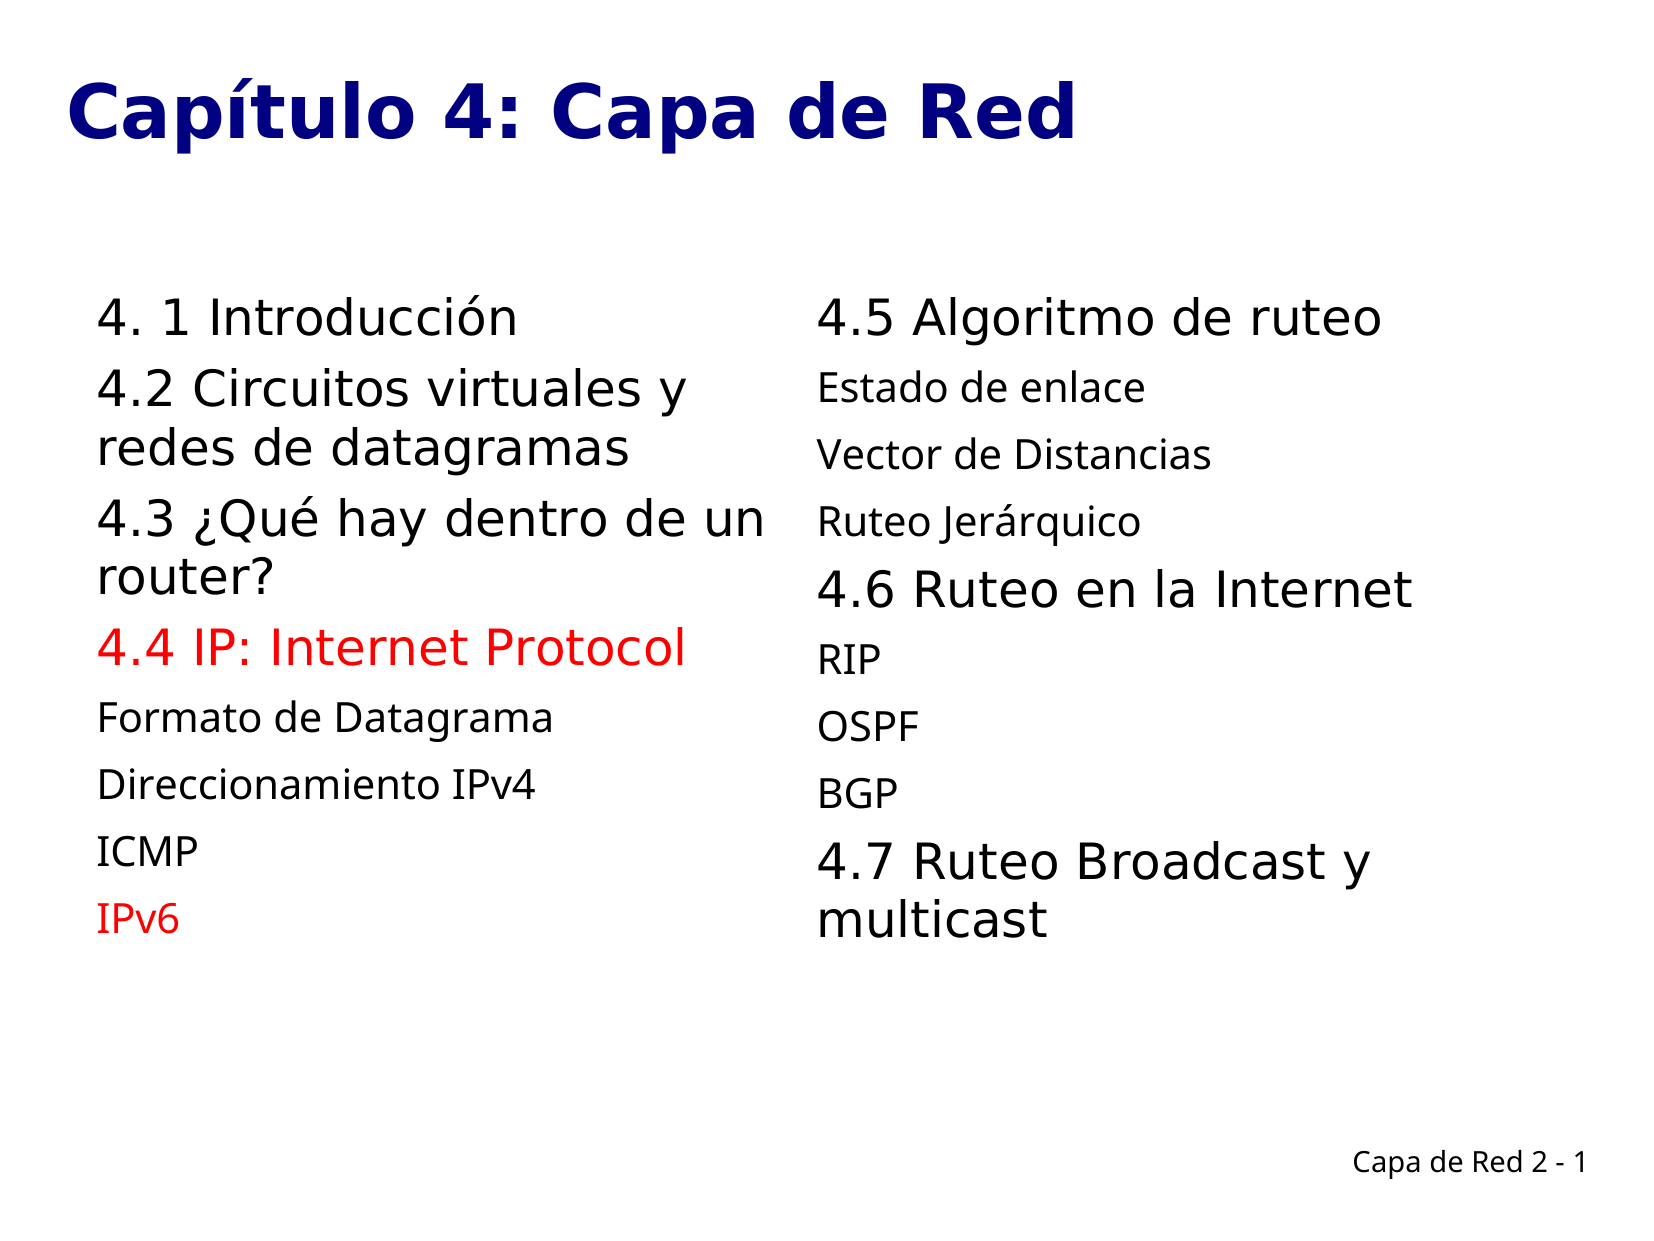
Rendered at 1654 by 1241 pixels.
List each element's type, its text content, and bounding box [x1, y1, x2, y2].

title Capítulo 4: Capa de Red [51, 1, 1654, 225]
list 4. 1 Introducción 4.2 Circuitos virtuales y redes de datagramas 4.3 ¿Qué hay dentro de un router? 4.4 IP: Internet Protocol Formato de Datagrama Direccionamiento IPv4 ICMP IPv6 [96, 289, 783, 1130]
list 4.5 Algoritmo de ruteo Estado de enlace Vector de Distancias Ruteo Jerárquico 4.6 Ruteo en la Internet RIP OSPF BGP 4.7 Ruteo Broadcast y multicast [816, 289, 1503, 1130]
